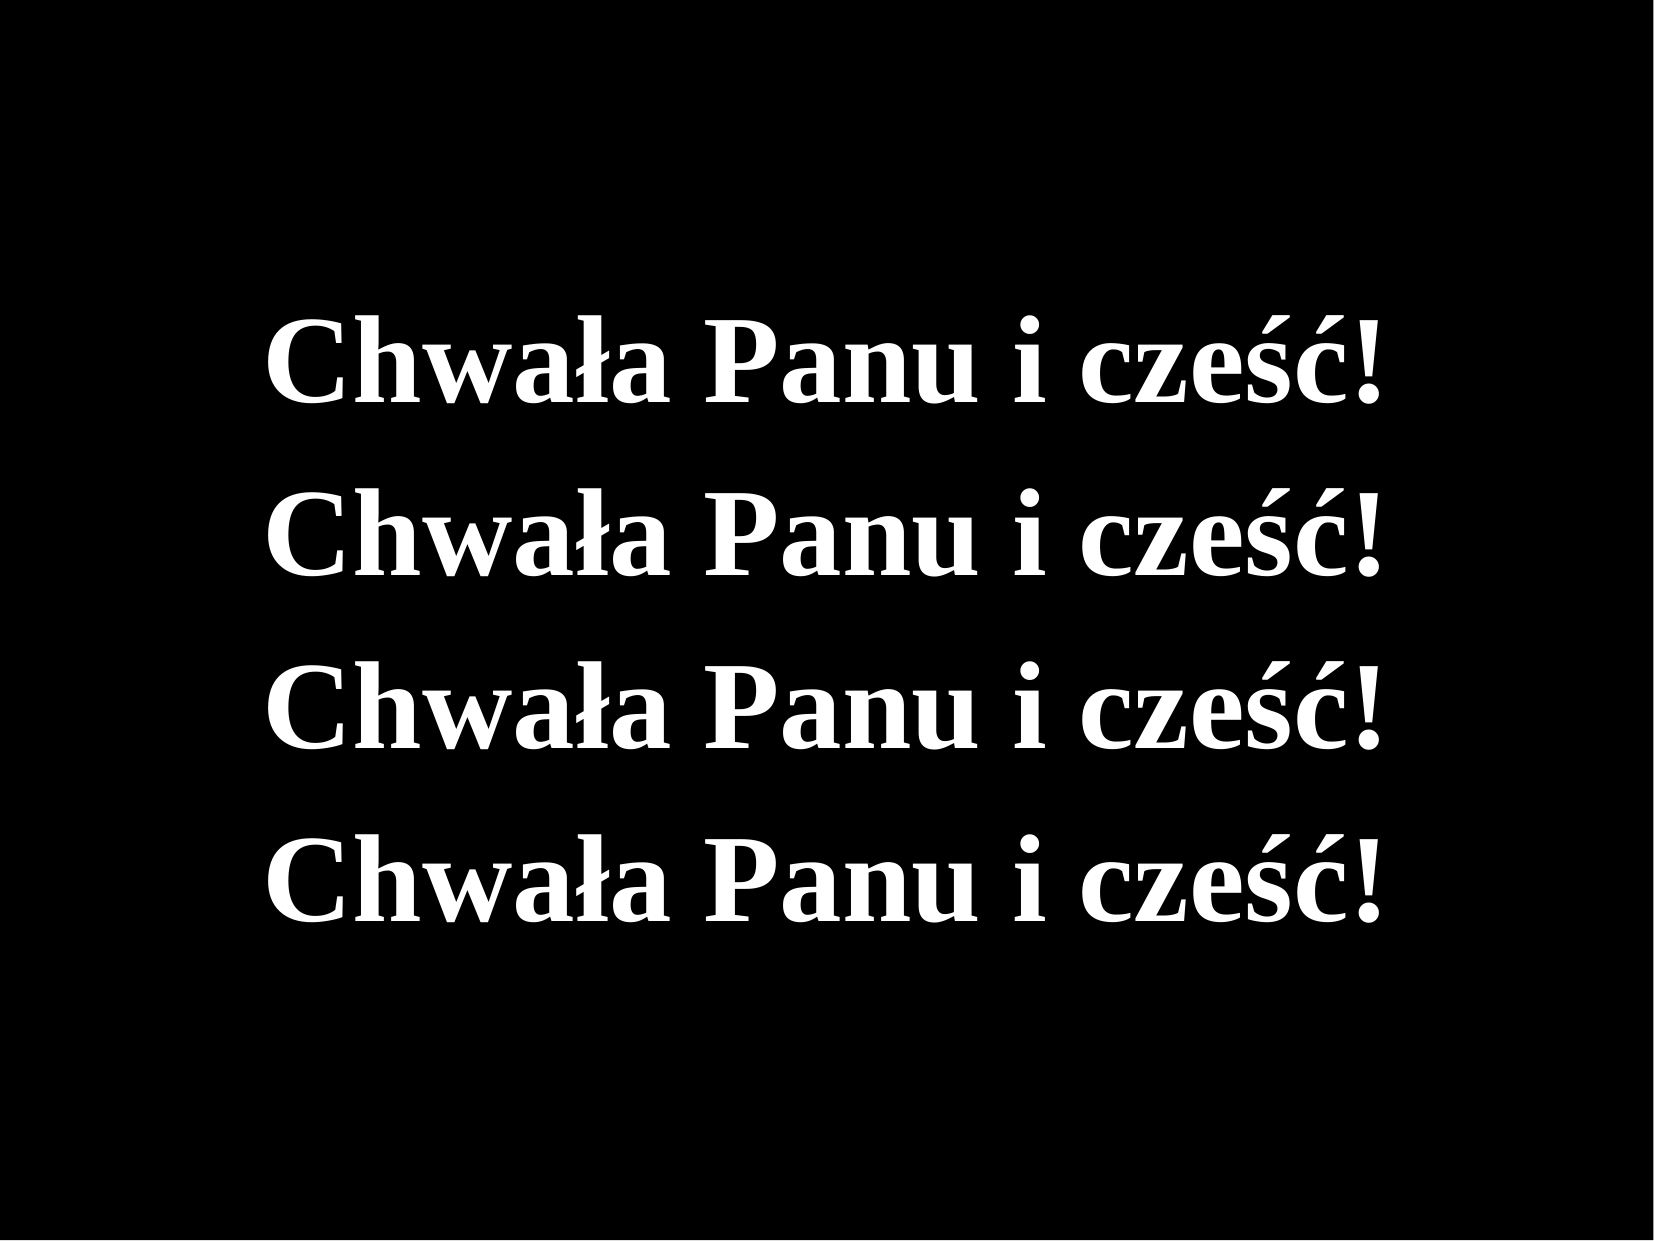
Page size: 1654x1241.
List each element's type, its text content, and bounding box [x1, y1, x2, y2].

title Chwała Panu i cześć! ppp Chwała Panu i cześć! ppp Chwała Panu i cześć! ppp Chwała Panu i cześć! [0, 0, 1654, 1241]
